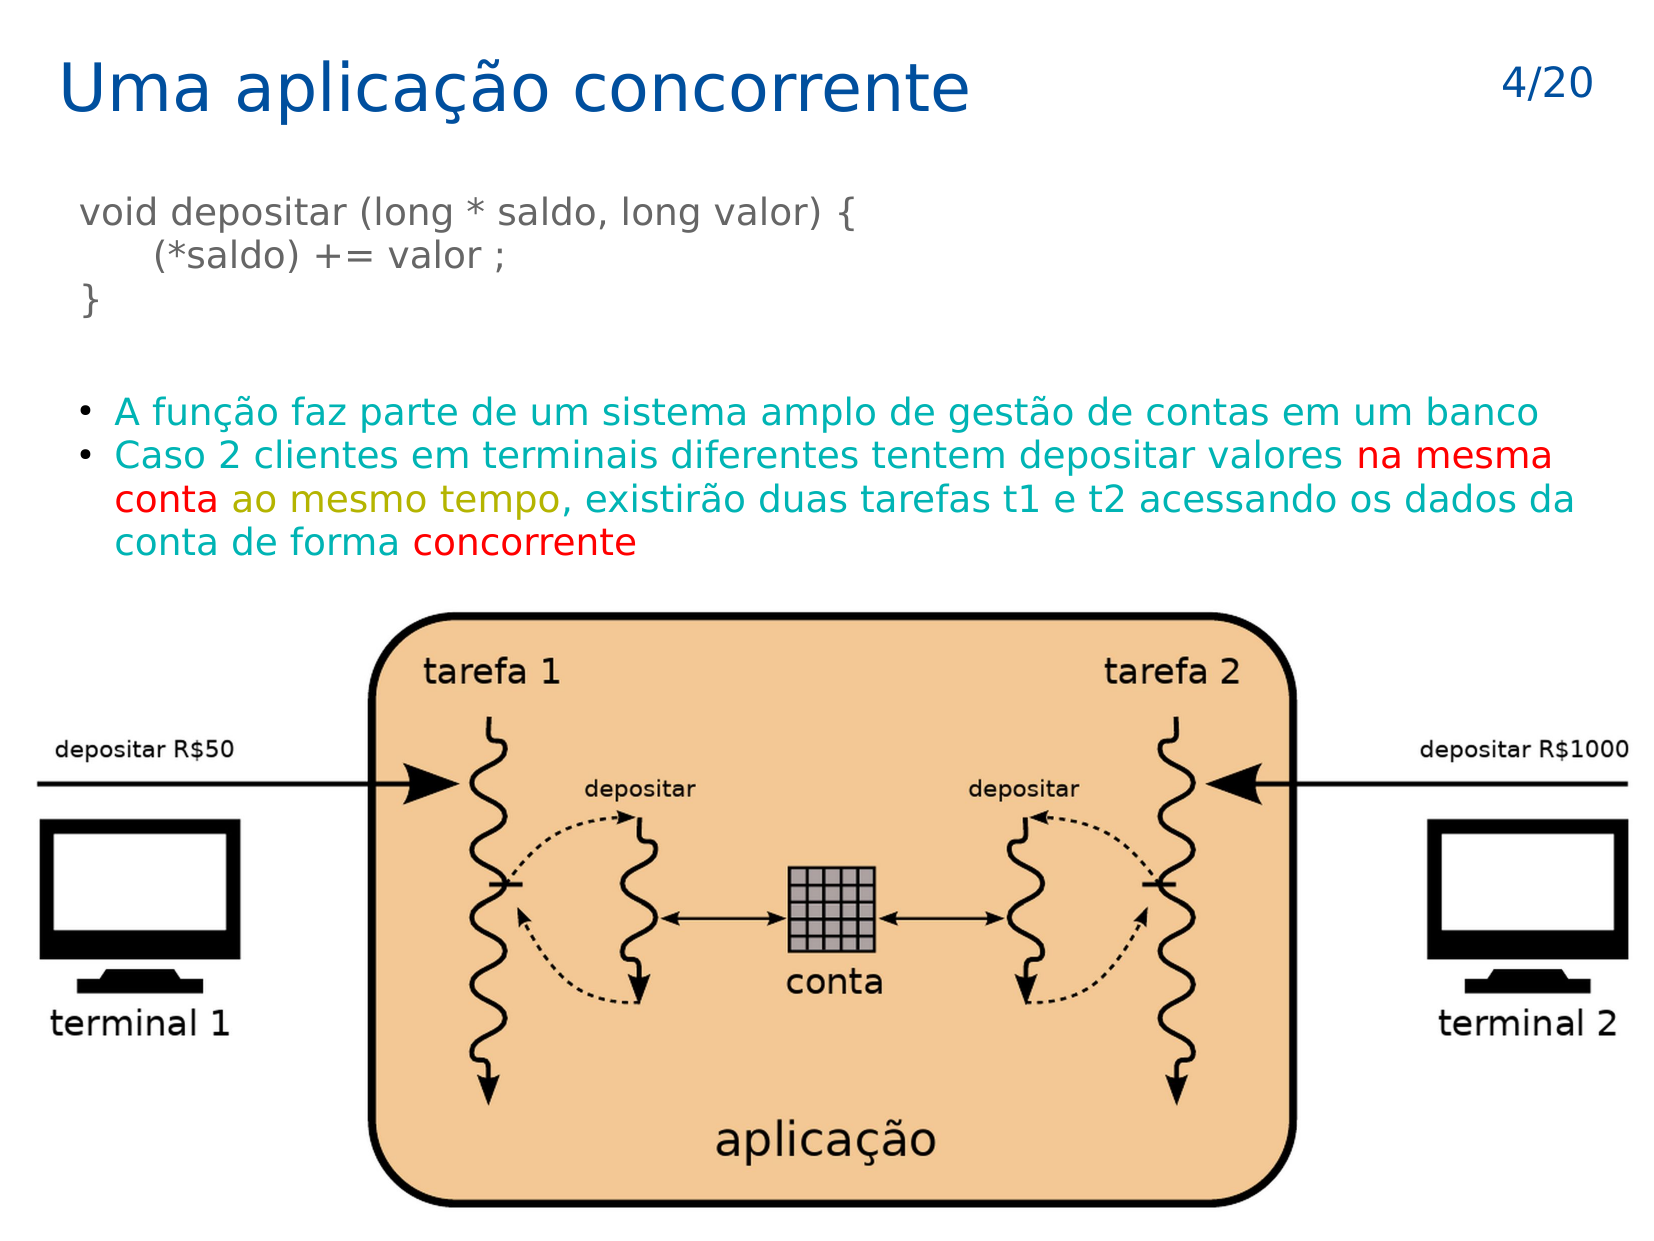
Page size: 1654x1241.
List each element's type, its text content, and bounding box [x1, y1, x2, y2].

text_box A função faz parte de um sistema amplo de gestão de contas em um banco Caso 2 clientes em terminais diferentes tentem depositar valores na mesma conta ao mesmo tempo, existirão duas tarefas t1 e t2 acessando os dados da conta de forma concorrente [64, 383, 1627, 596]
title Uma aplicação concorrente [59, 29, 1625, 148]
picture [36, 595, 1636, 1214]
text_box void depositar (long * saldo, long valor) { (*saldo) += valor ; } [64, 183, 1583, 338]
